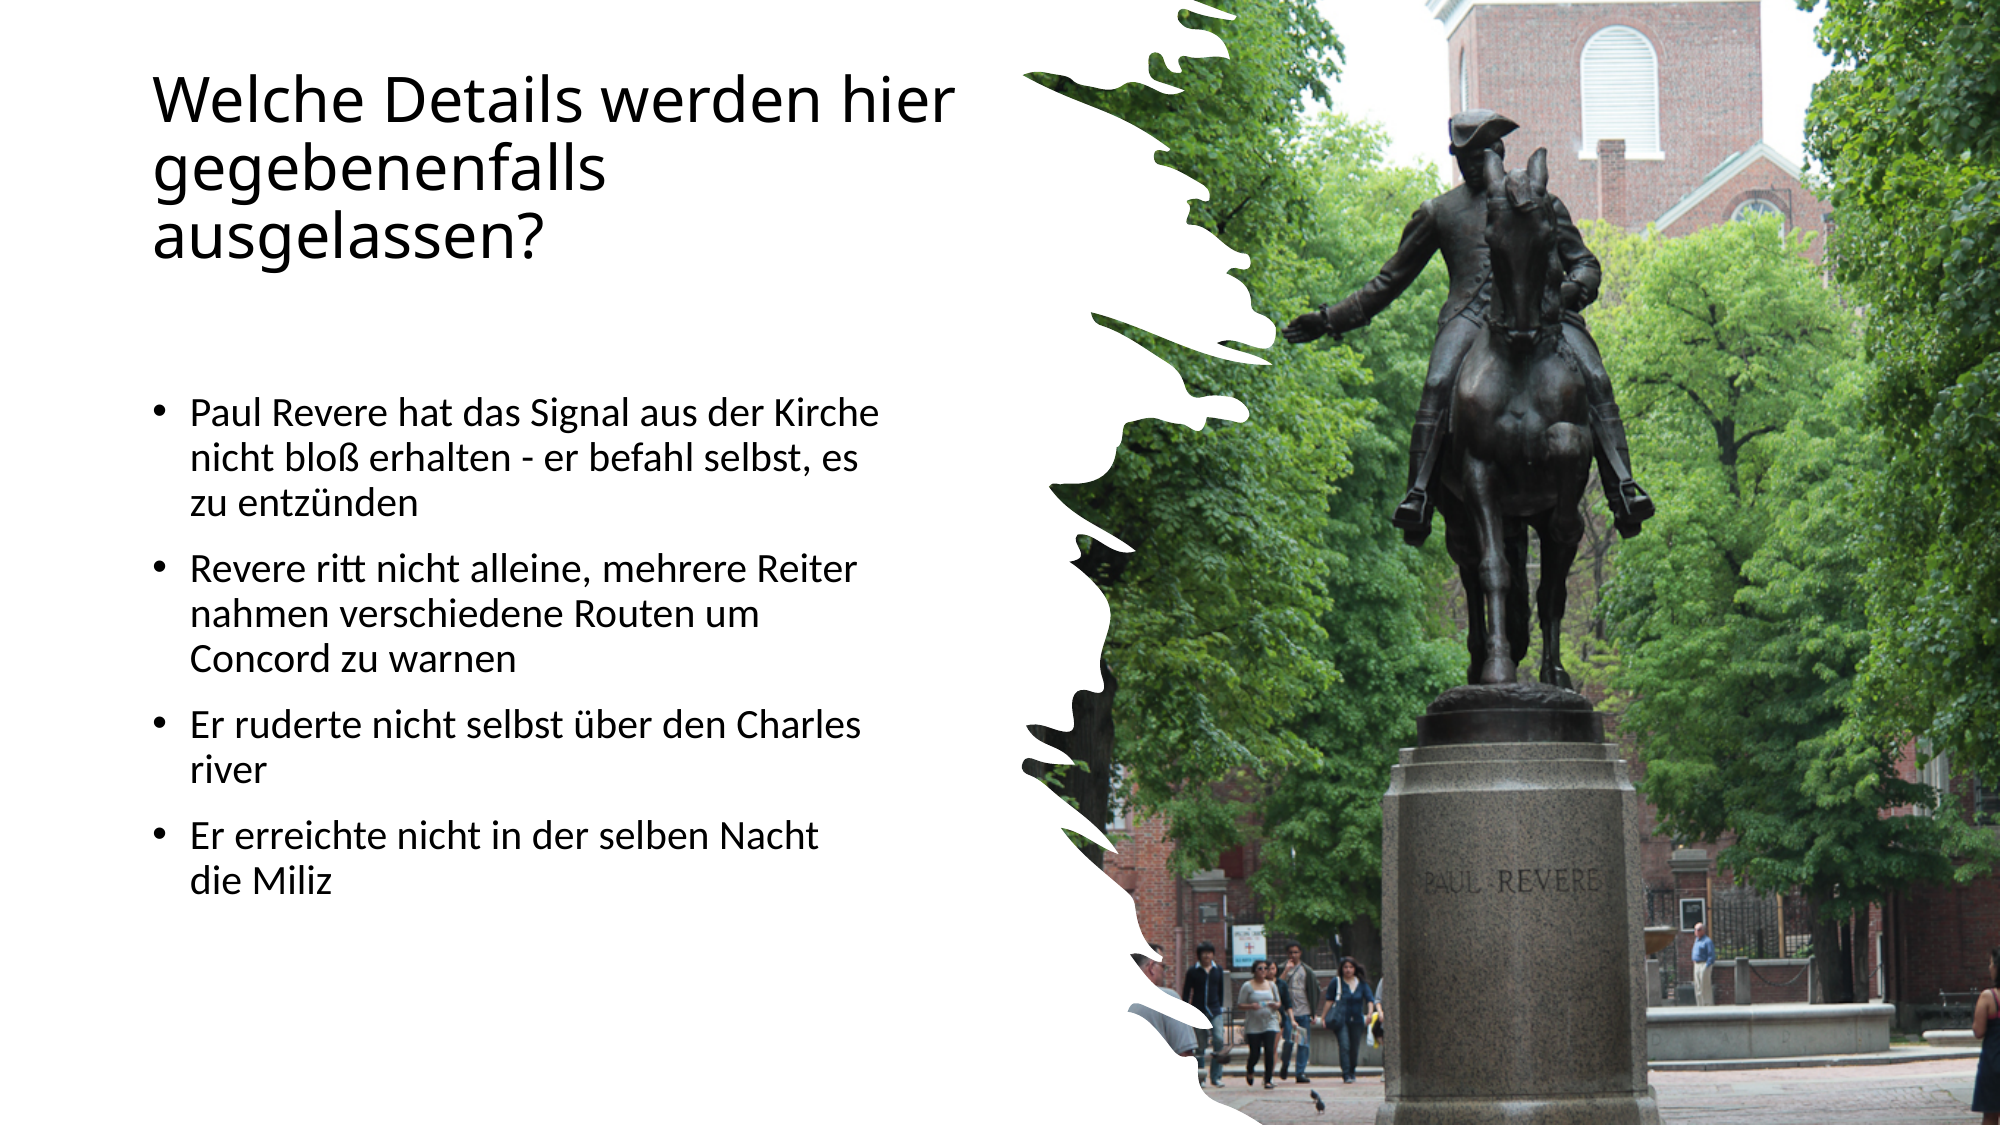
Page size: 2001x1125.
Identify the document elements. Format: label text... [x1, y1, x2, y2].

text_box [0, 0, 2000, 1125]
title Welche Details werden hier gegebenenfalls ausgelassen? [137, 59, 999, 357]
list Paul Revere hat das Signal aus der Kirche nicht bloß erhalten - er befahl selbst, es zu entzünden Revere ritt nicht alleine, mehrere Reiter nahmen verschiedene Routen um Concord zu warnen Er ruderte nicht selbst über den Charles river Er erreichte nicht in der selben Nacht die Miliz [137, 382, 896, 1014]
